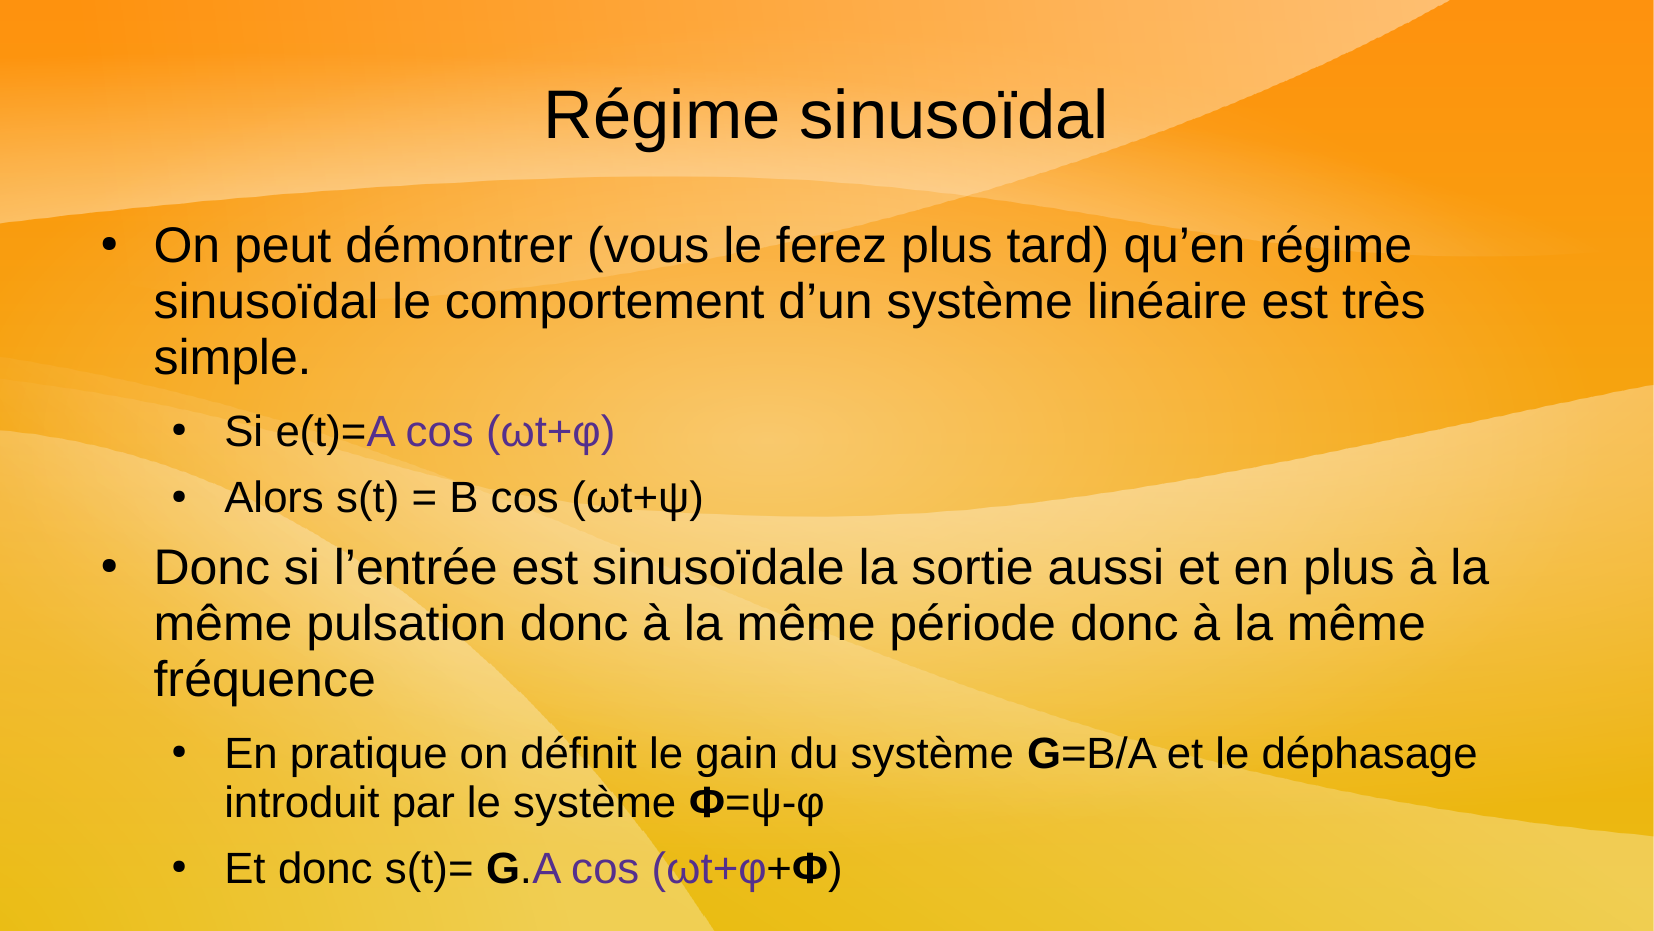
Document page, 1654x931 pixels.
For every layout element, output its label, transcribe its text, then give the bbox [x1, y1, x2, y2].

list On peut démontrer (vous le ferez plus tard) qu’en régime sinusoïdal le comportement d’un système linéaire est très simple. Si e(t)=A cos (ωt+φ) Alors s(t) = B cos (ωt+ψ) Donc si l’entrée est sinusoïdale la sortie aussi et en plus à la même pulsation donc à la même période donc à la même fréquence En pratique on définit le gain du système G=B/A et le déphasage introduit par le système Φ=ψ-φ Et donc s(t)= G.A cos (ωt+φ+Φ) [82, 217, 1571, 893]
picture [0, 0, 1654, 931]
title Régime sinusoïdal [82, 37, 1571, 193]
